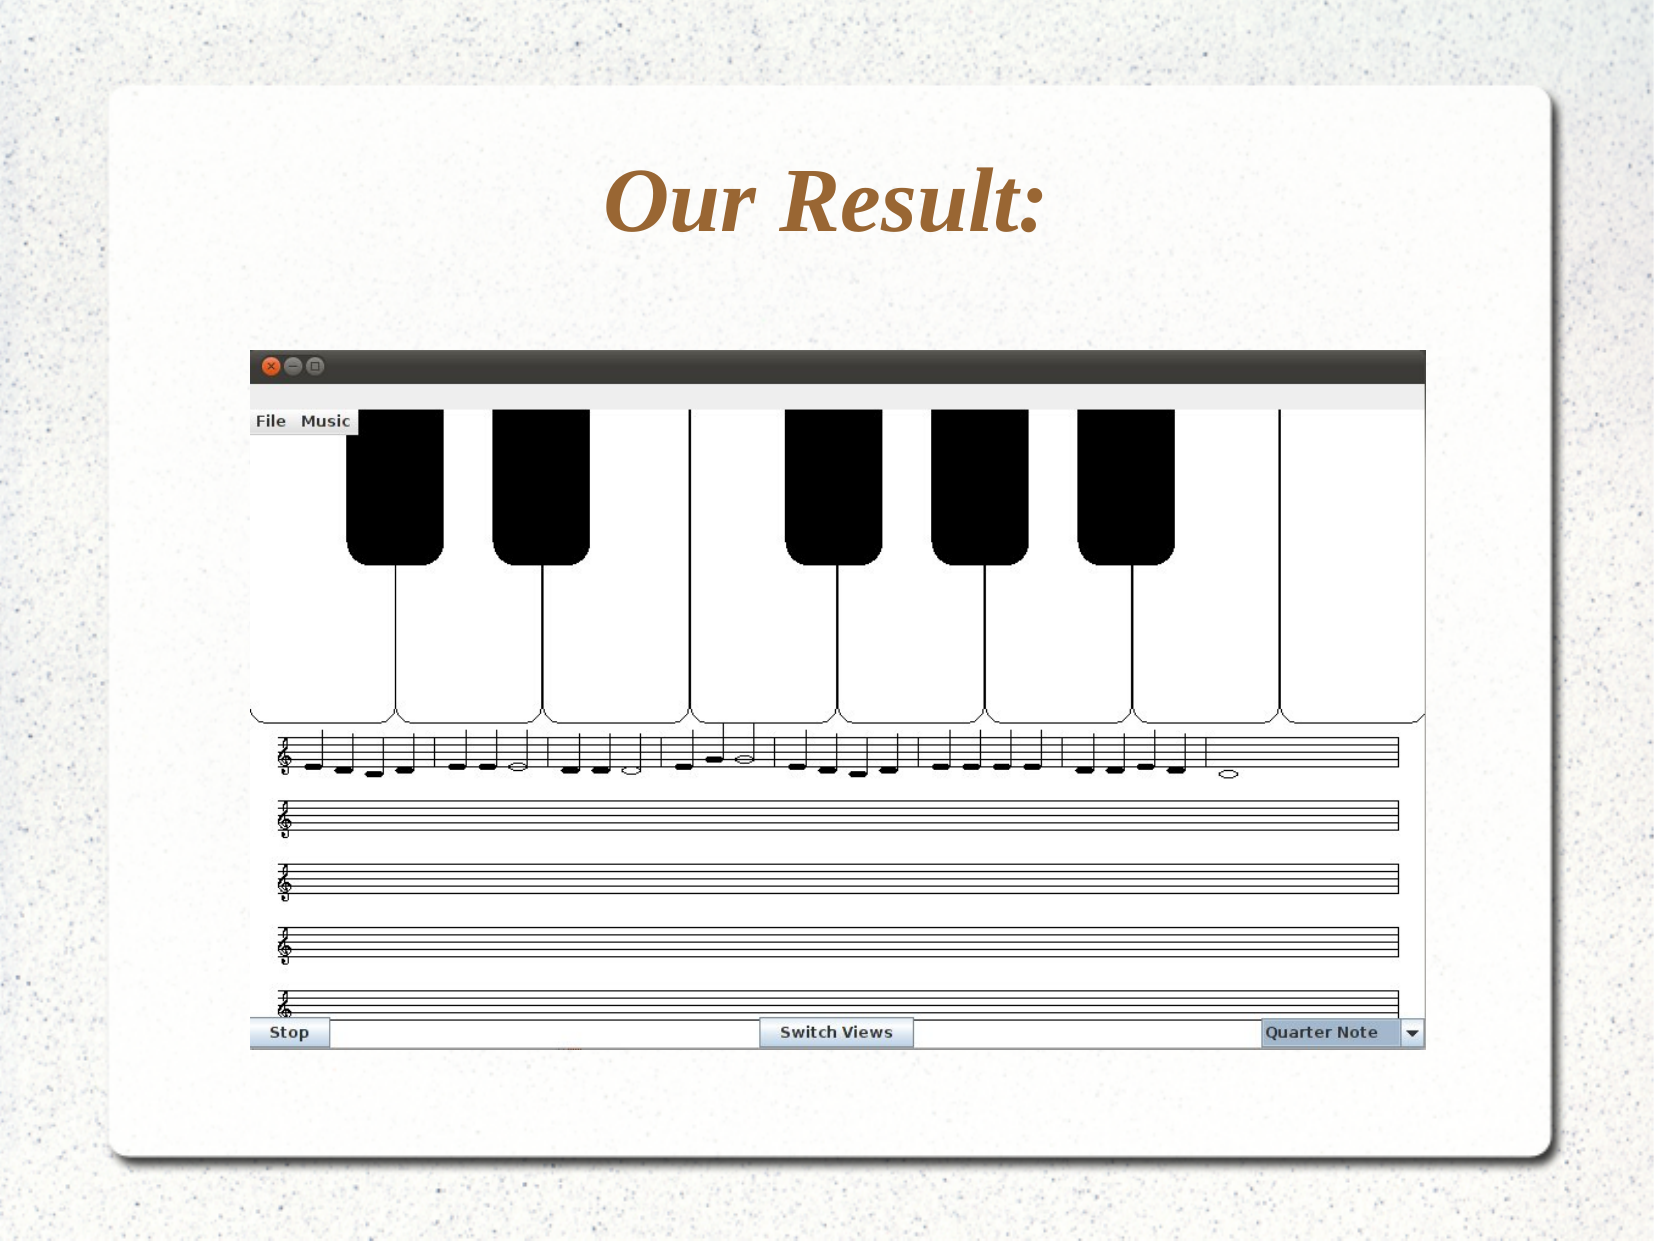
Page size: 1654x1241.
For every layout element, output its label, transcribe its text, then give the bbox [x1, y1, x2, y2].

title Our Result: [118, 96, 1536, 304]
picture [0, 0, 1654, 1241]
